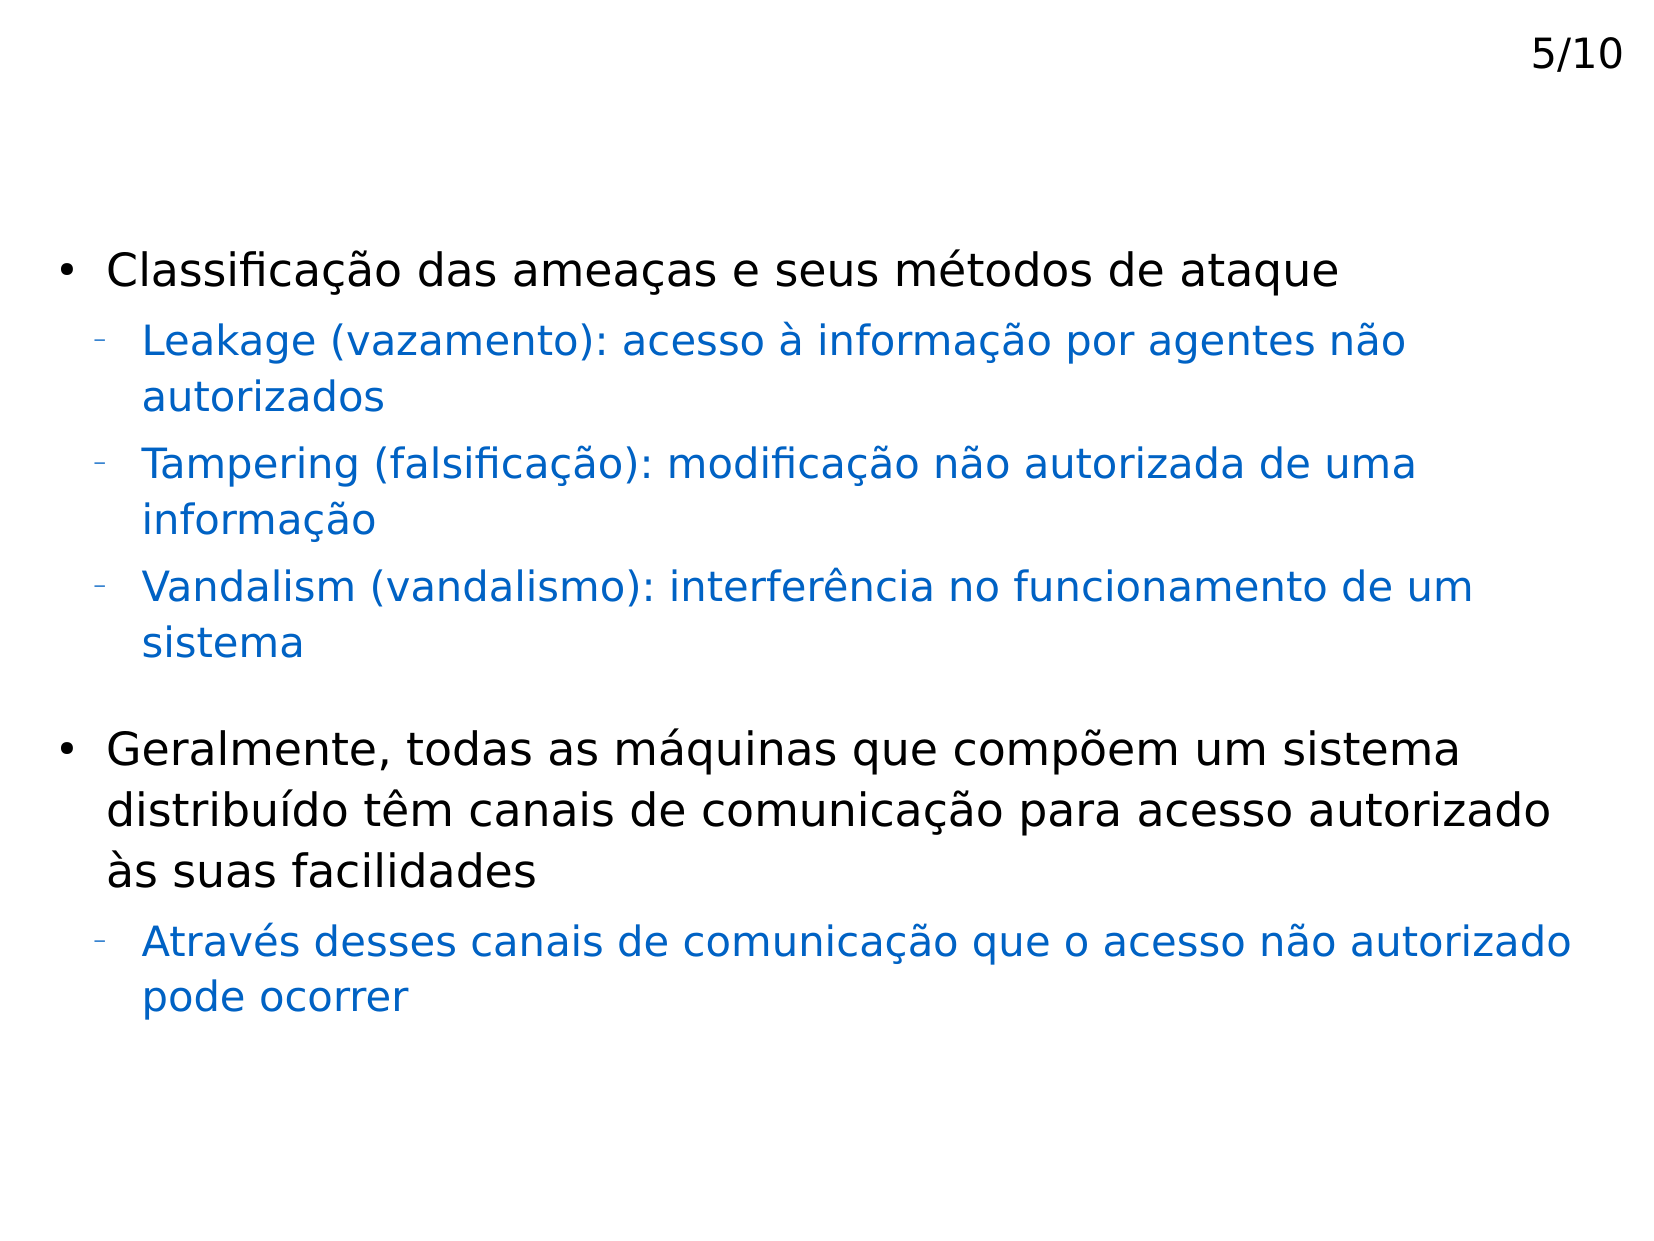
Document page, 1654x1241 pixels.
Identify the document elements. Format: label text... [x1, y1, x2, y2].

list Classificação das ameaças e seus métodos de ataque Leakage (vazamento): acesso à informação por agentes não autorizados Tampering (falsificação): modificação não autorizada de uma informação Vandalism (vandalismo): interferência no funcionamento de um sistema Geralmente, todas as máquinas que compõem um sistema distribuído têm canais de comunicação para acesso autorizado às suas facilidades Através desses canais de comunicação que o acesso não autorizado pode ocorrer [59, 236, 1595, 1211]
